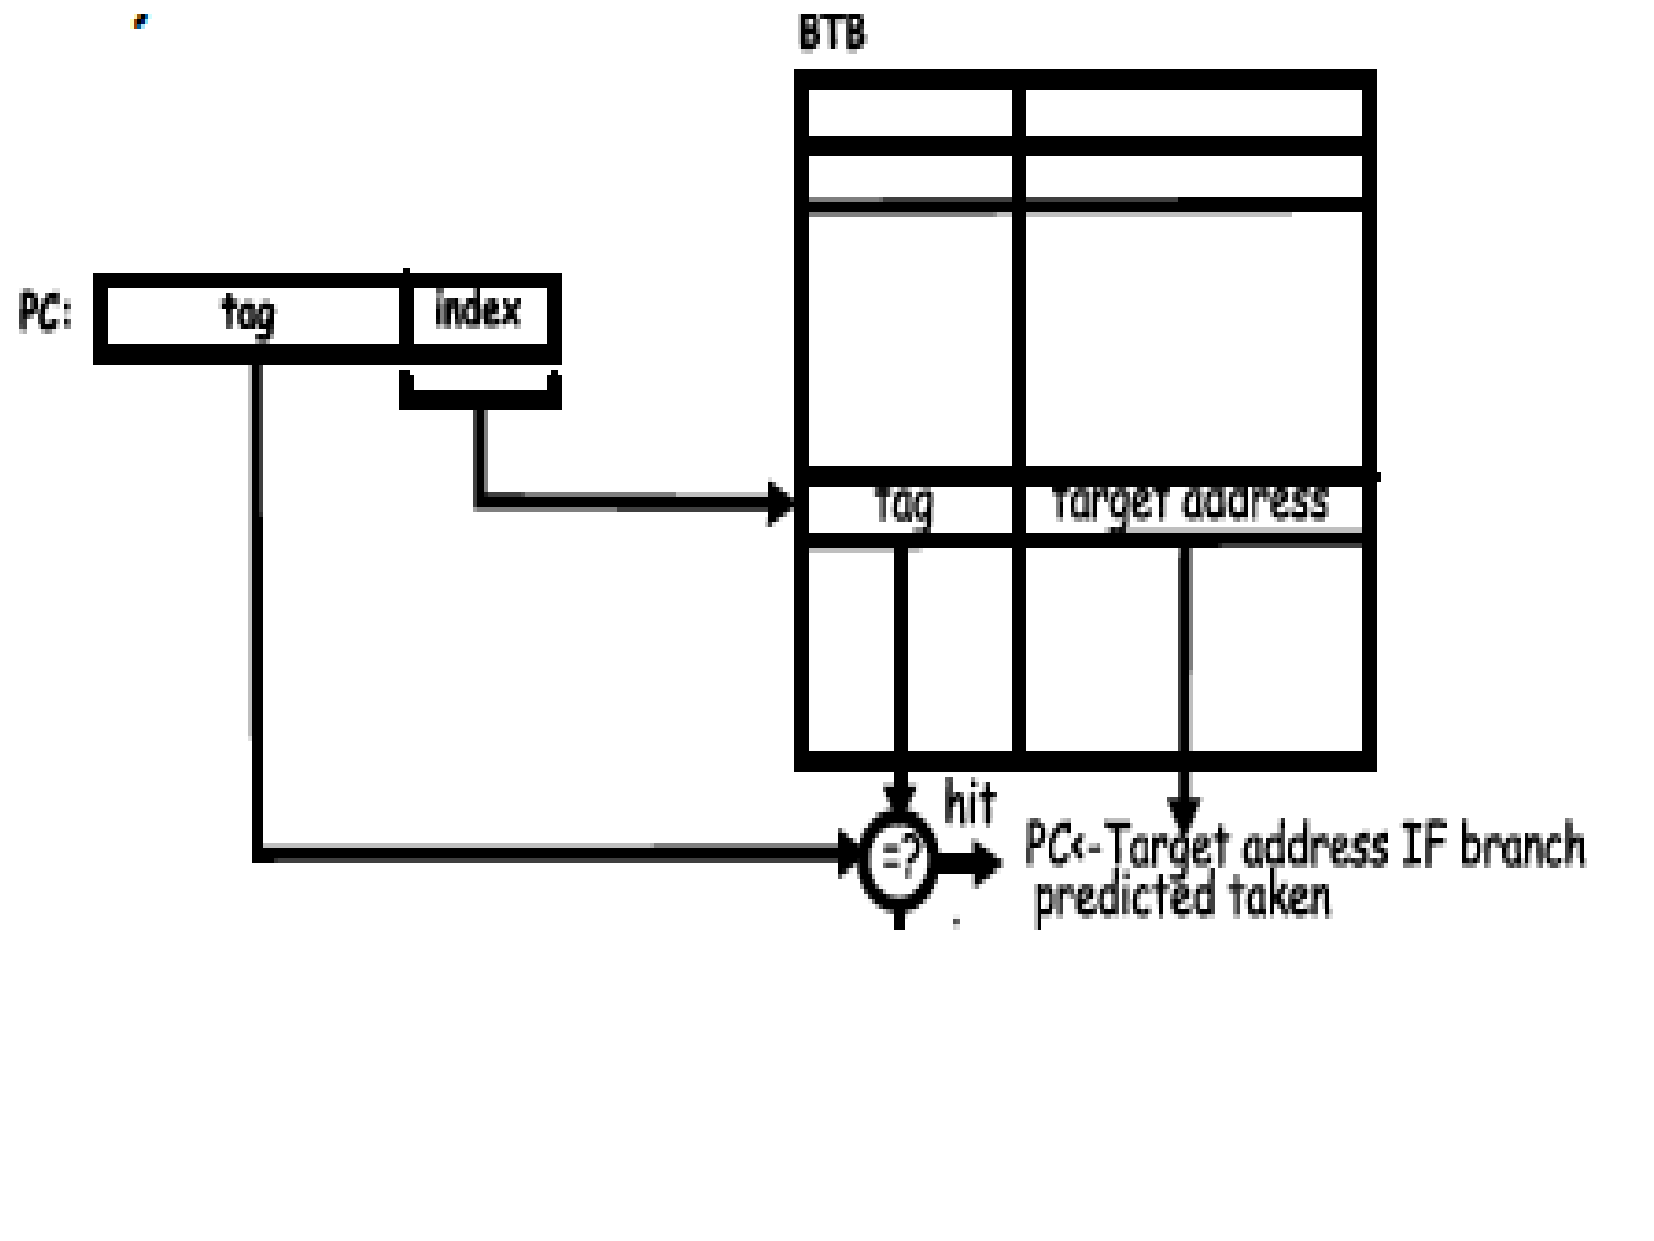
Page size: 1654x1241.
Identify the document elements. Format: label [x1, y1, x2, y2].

picture [5, 14, 1621, 931]
